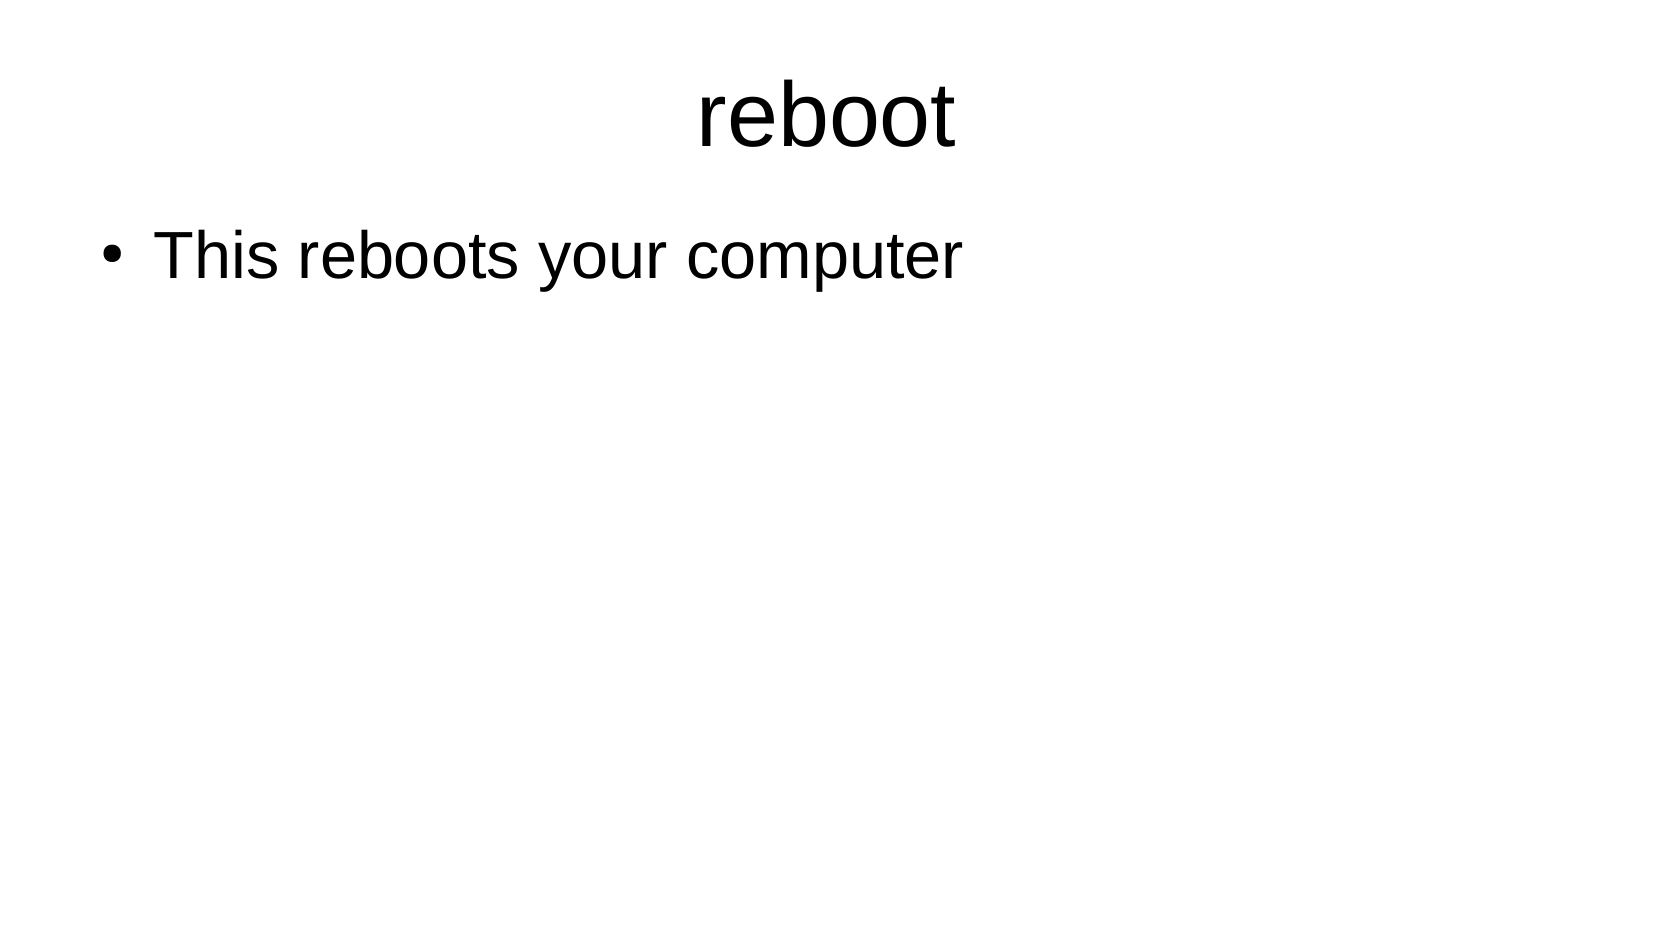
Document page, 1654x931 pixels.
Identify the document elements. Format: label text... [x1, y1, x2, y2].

title reboot [82, 37, 1571, 193]
list This reboots your computer [82, 217, 1571, 758]
